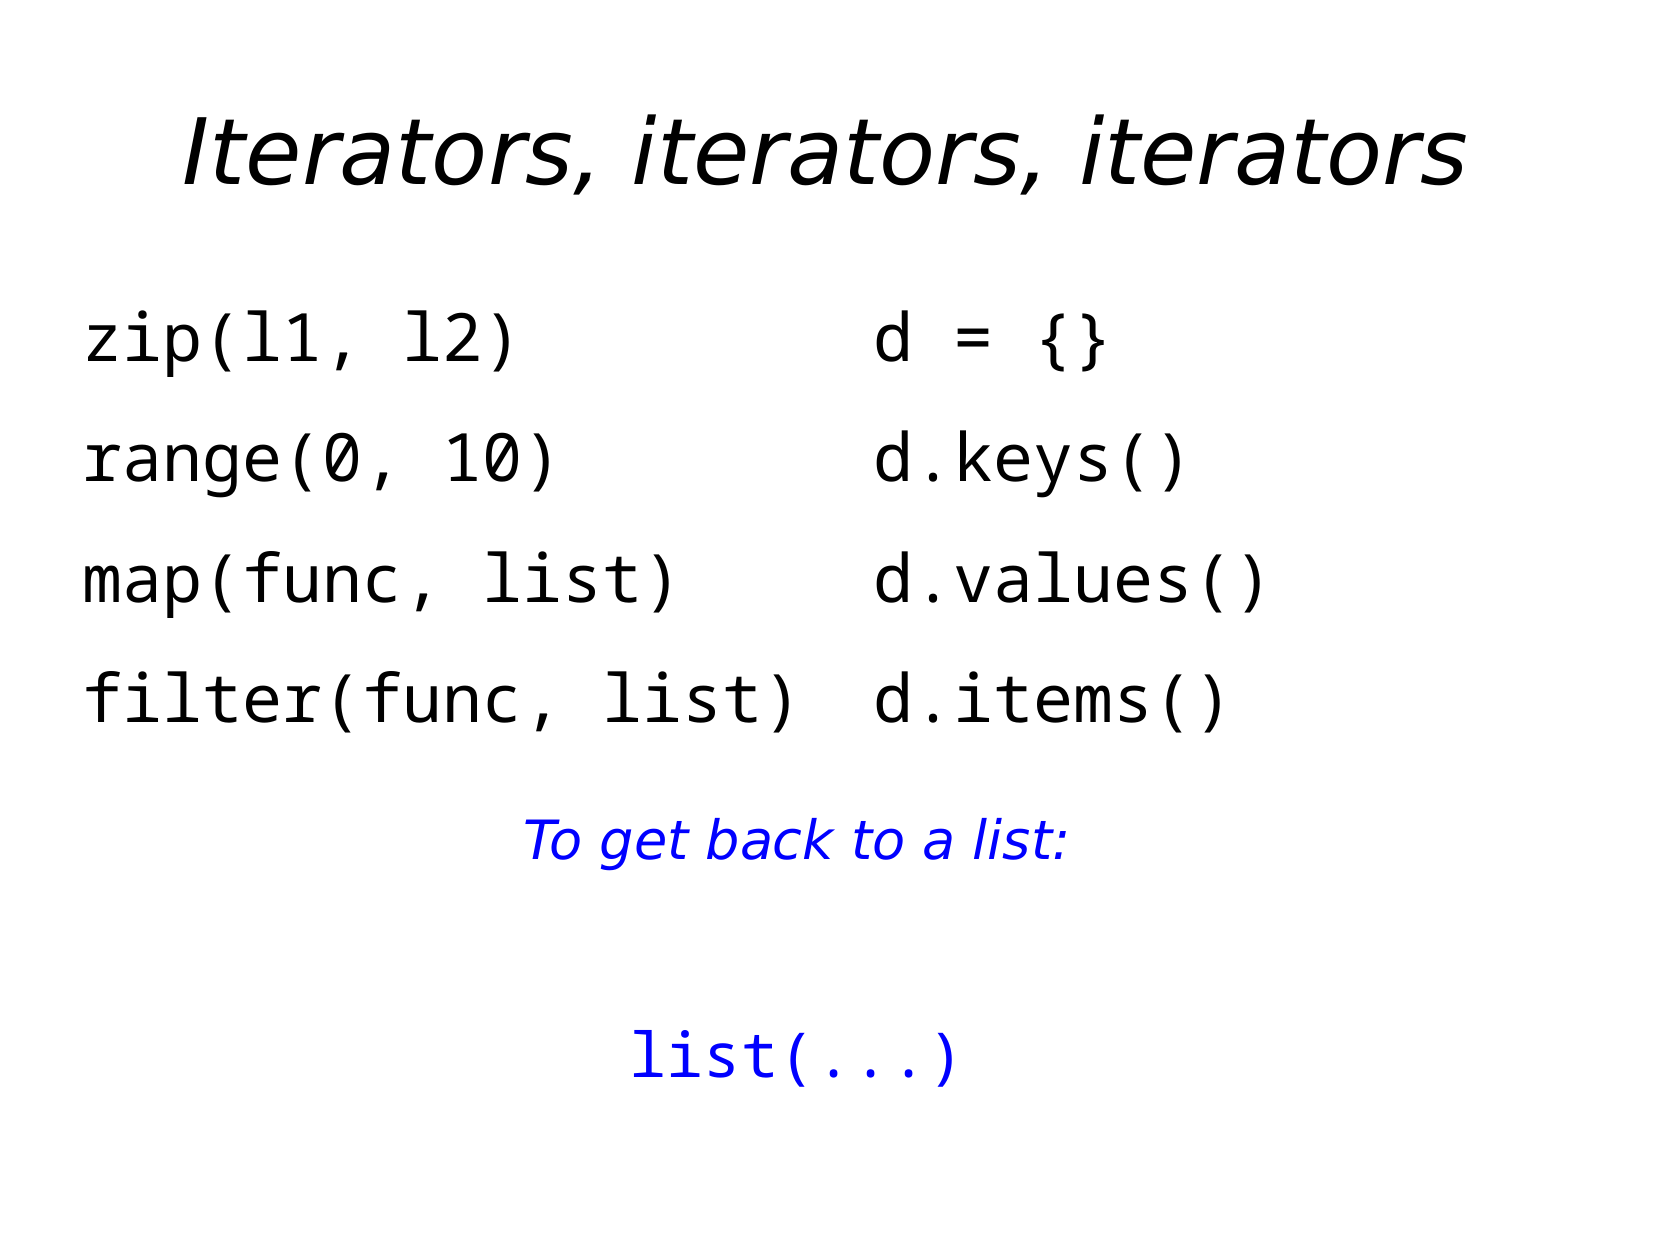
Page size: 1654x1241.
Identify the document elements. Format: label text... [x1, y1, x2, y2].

list zip(l1, l2) range(0, 10) map(func, list) filter(func, list) [82, 290, 827, 1010]
list To get back to a list: list(...) [425, 809, 1170, 1099]
list d = {} d.keys() d.values() d.items() [873, 290, 1618, 1010]
title Iterators, iterators, iterators [82, 49, 1571, 257]
